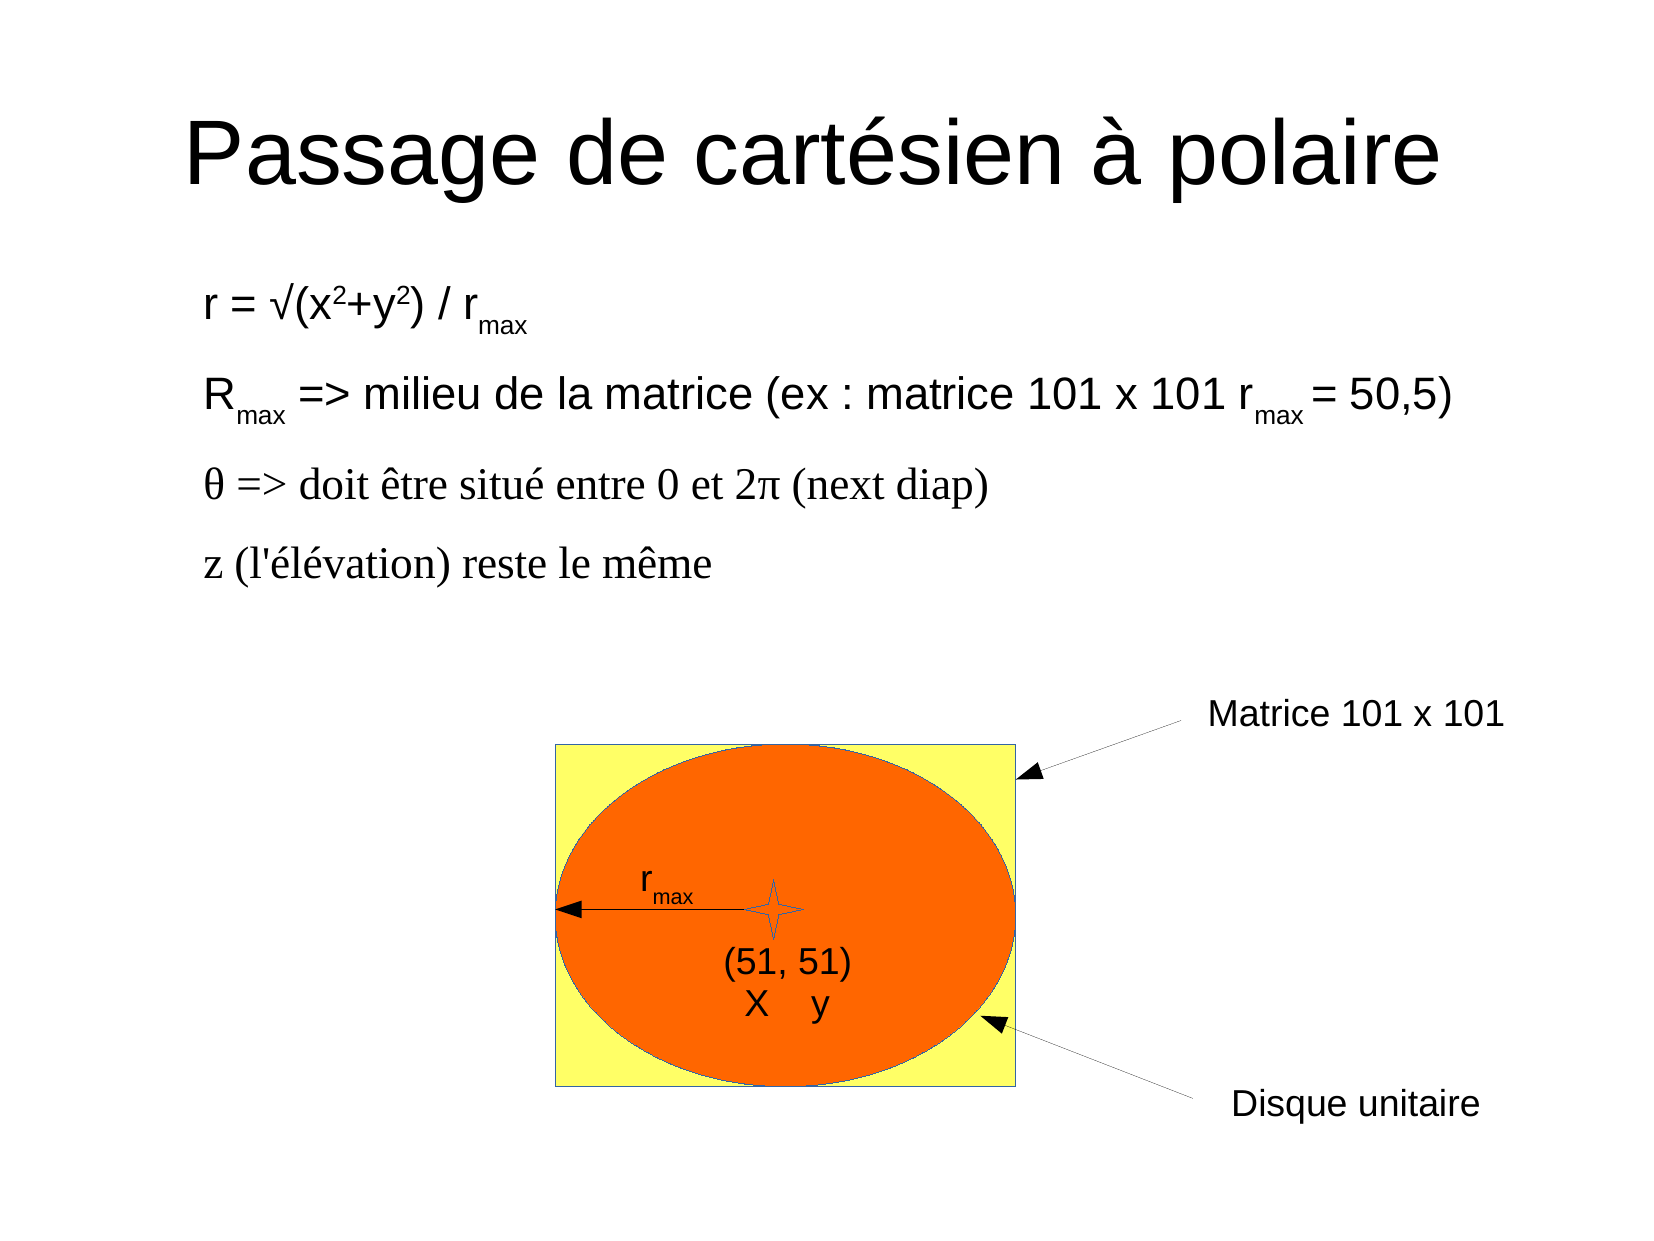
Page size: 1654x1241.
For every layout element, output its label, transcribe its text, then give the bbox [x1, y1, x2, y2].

text_box [555, 744, 1016, 1087]
list r = √(x2+y2) / rmax Rmax => milieu de la matrice (ex : matrice 101 x 101 rmax = 50,5) θ => doit être situé entre 0 et 2π (next diap) z (l'élévation) reste le même [203, 278, 1595, 591]
text_box Matrice 101 x 101 [1192, 685, 1521, 742]
title Passage de cartésien à polaire [82, 49, 1571, 257]
text_box rmax [625, 850, 709, 917]
text_box (51, 51) X y [708, 933, 868, 1032]
text_box Disque unitaire [1216, 1074, 1496, 1132]
